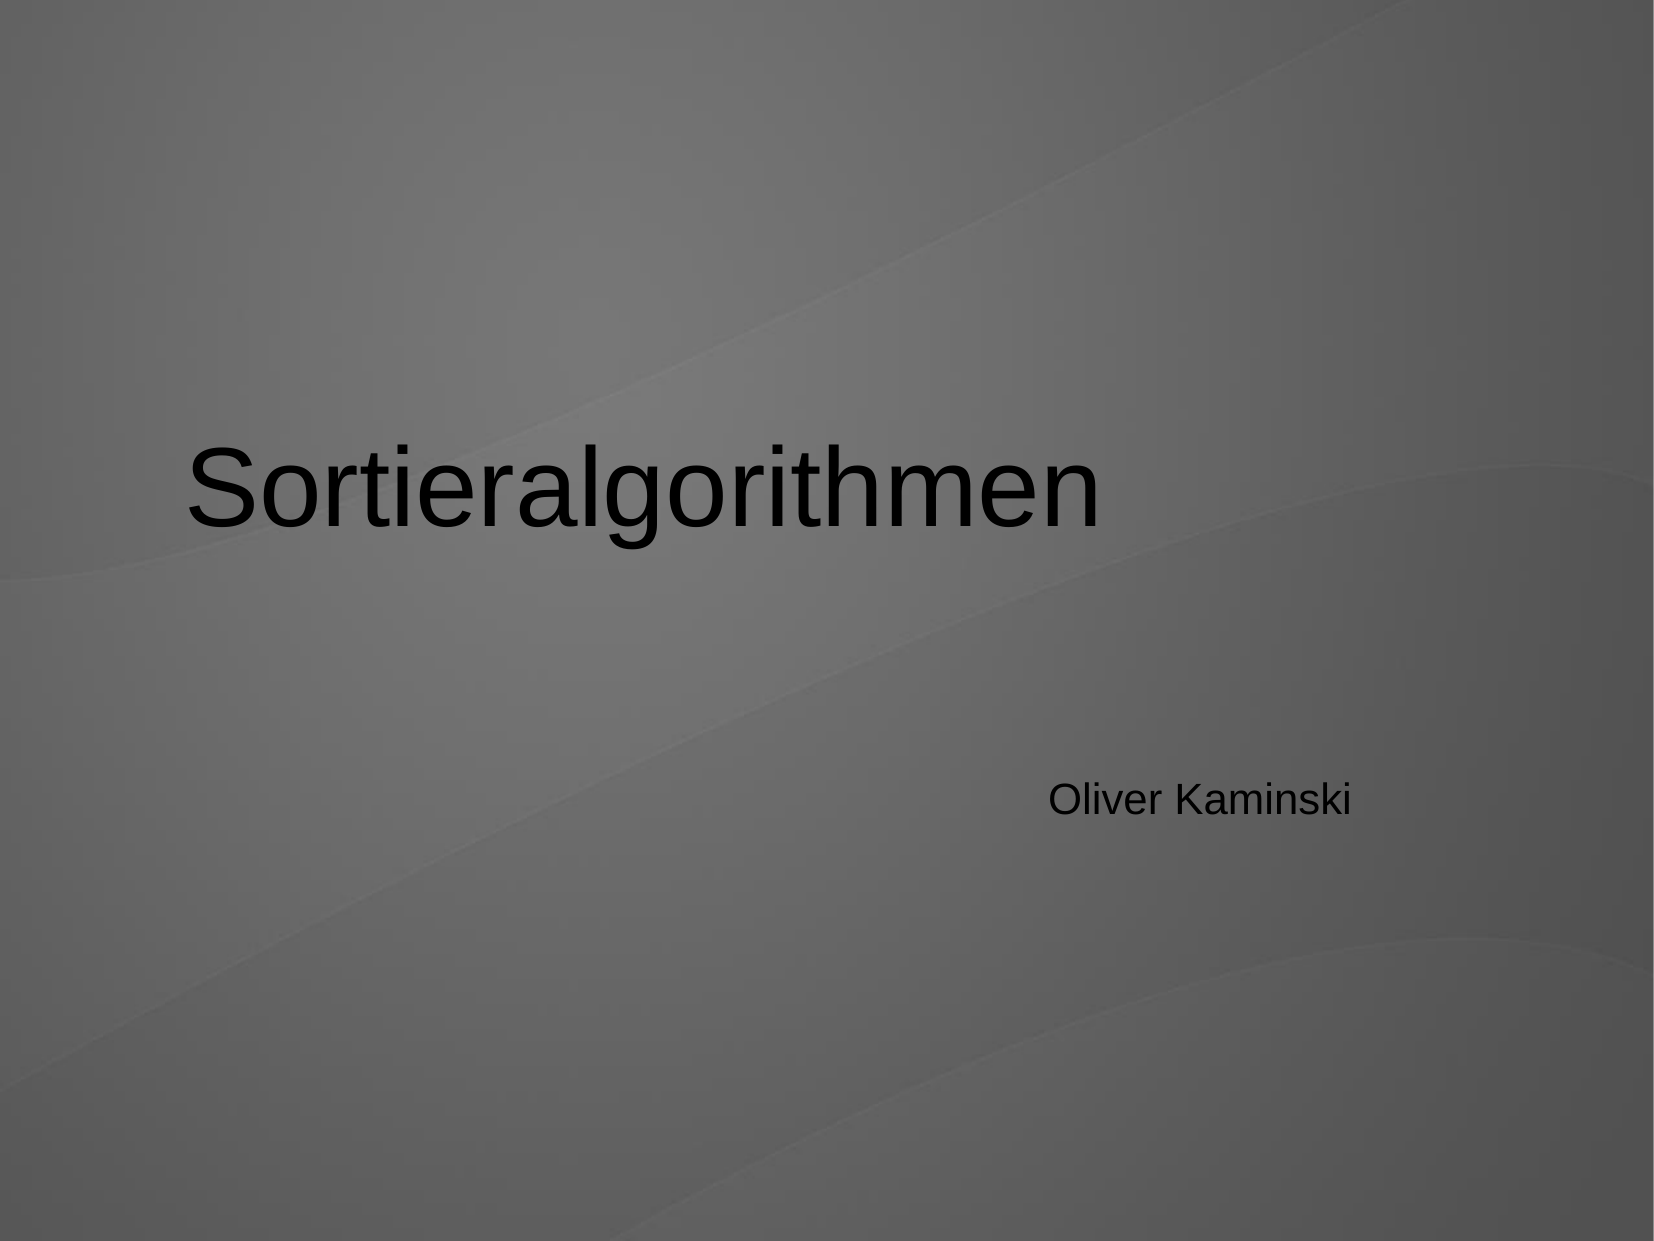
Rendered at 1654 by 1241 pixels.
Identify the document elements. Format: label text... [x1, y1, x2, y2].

text_box Oliver Kaminski [1033, 767, 1654, 832]
picture [0, 0, 1654, 1241]
title Sortieralgorithmen [0, 383, 1388, 591]
